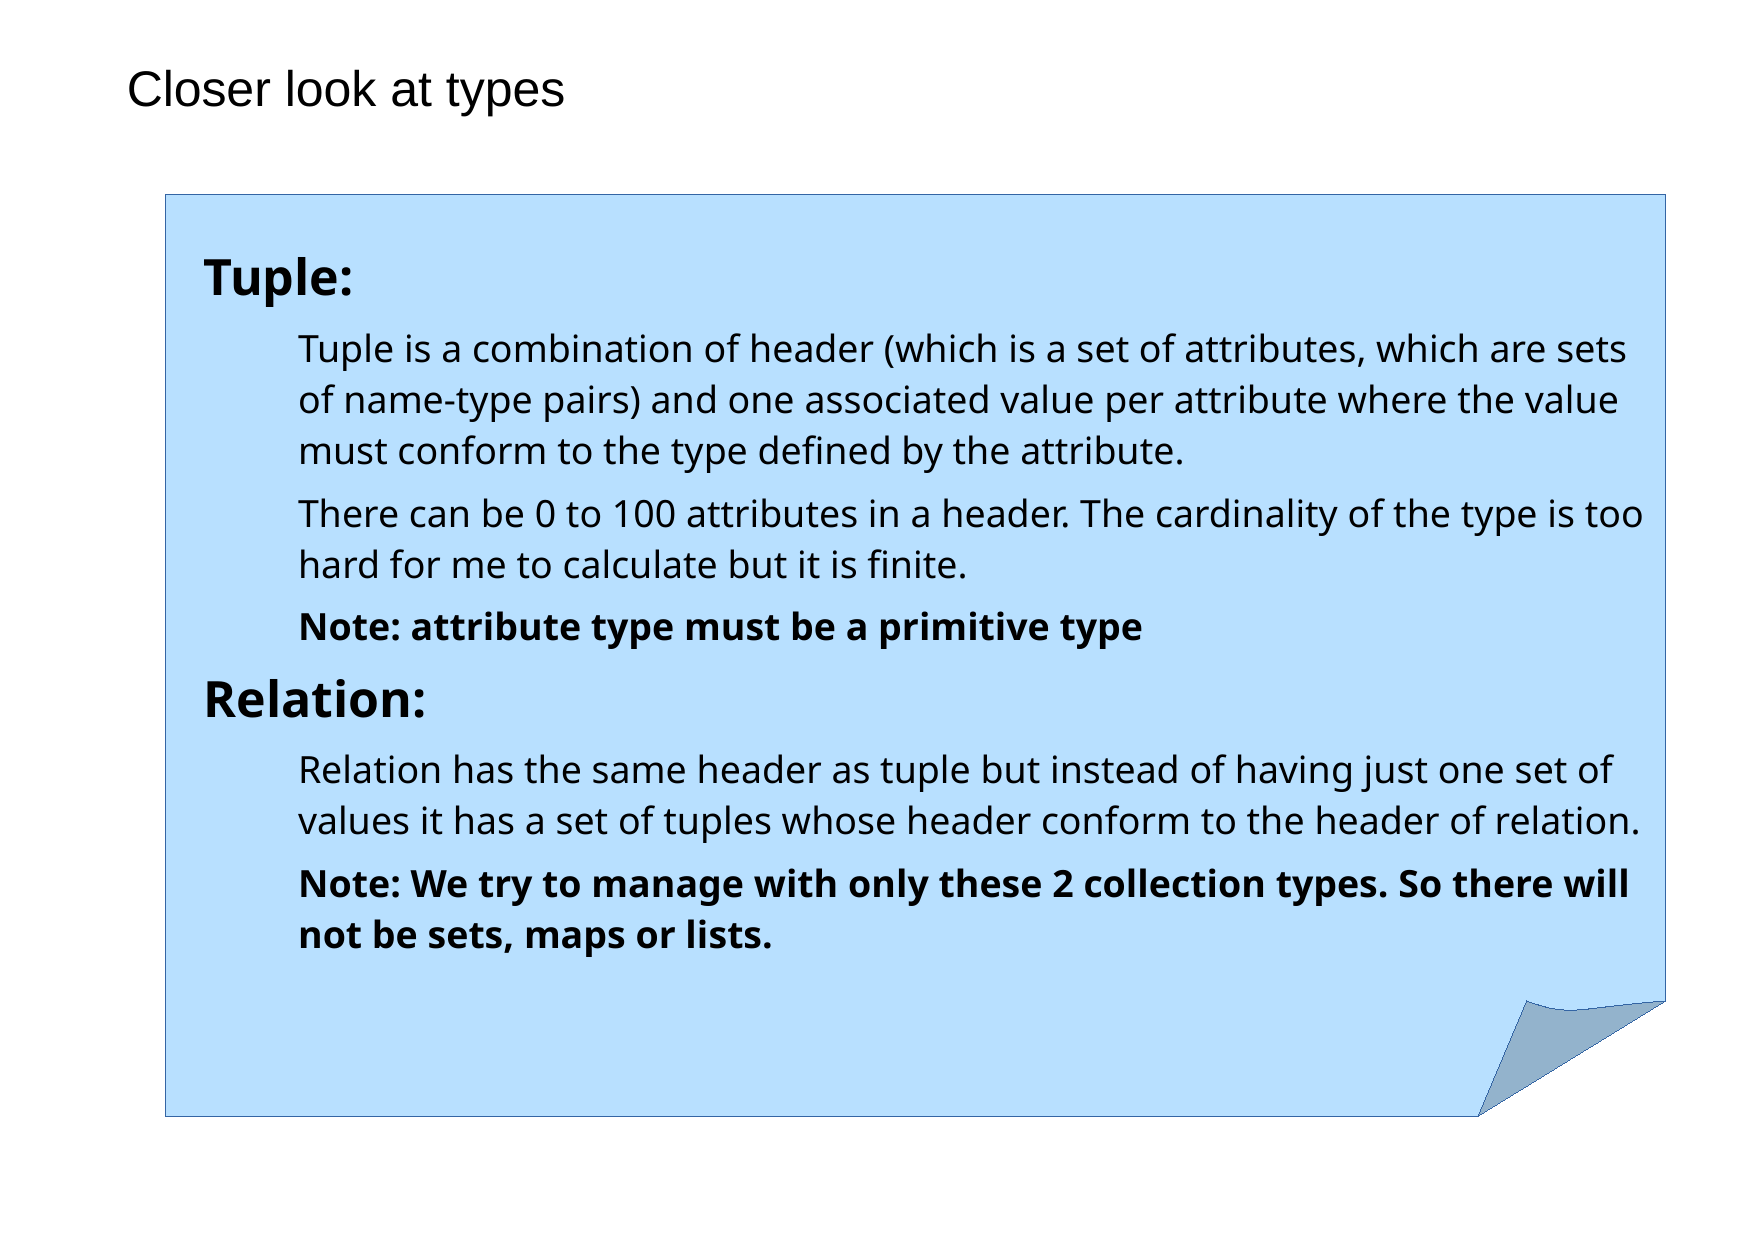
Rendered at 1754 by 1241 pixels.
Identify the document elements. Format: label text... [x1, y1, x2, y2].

text_box Tuple: Tuple is a combination of header (which is a set of attributes, which are sets of name-type pairs) and one associated value per attribute where the value must conform to the type defined by the attribute. There can be 0 to 100 attributes in a header. The cardinality of the type is too hard for me to calculate but it is finite. Note: attribute type must be a primitive type Relation: Relation has the same header as tuple but instead of having just one set of values it has a set of tuples whose header conform to the header of relation. Note: We try to manage with only these 2 collection types. So there will not be sets, maps or lists. [165, 194, 1666, 1117]
text_box Closer look at types [112, 47, 603, 130]
